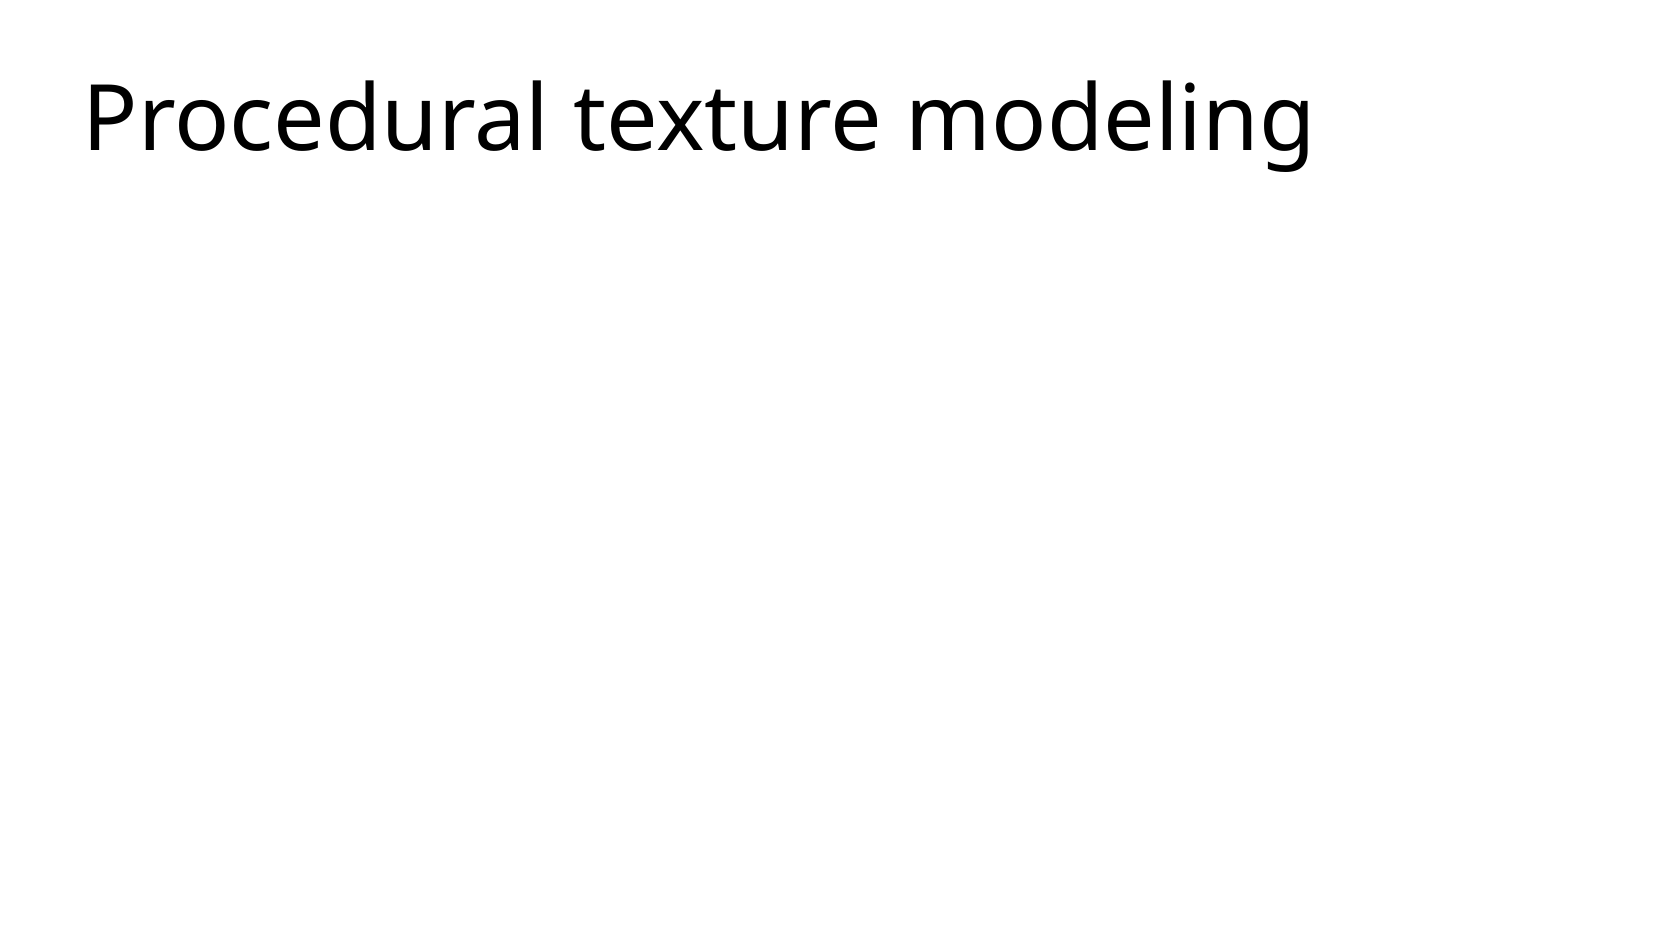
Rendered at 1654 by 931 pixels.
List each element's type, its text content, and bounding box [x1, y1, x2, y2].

title Procedural texture modeling [82, 37, 1571, 193]
